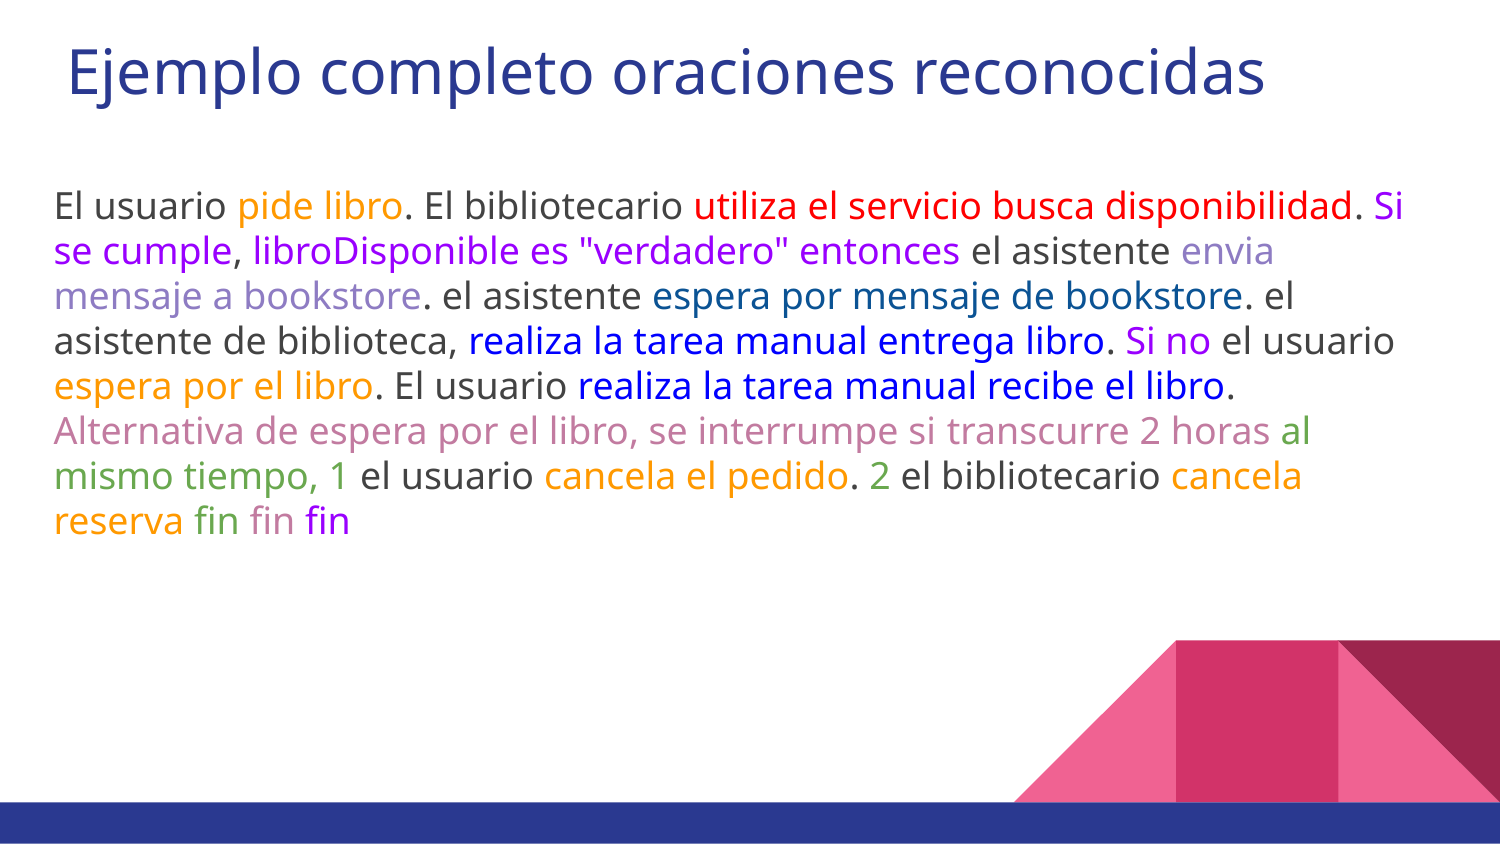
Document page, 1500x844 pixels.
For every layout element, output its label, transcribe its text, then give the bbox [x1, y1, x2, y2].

title Ejemplo completo oraciones reconocidas [51, 17, 1449, 117]
list El usuario pide libro. El bibliotecario utiliza el servicio busca disponibilidad. Si se cumple, libroDisponible es "verdadero" entonces el asistente envia mensaje a bookstore. el asistente espera por mensaje de bookstore. el asistente de biblioteca, realiza la tarea manual entrega libro. Si no el usuario espera por el libro. El usuario realiza la tarea manual recibe el libro. Alternativa de espera por el libro, se interrumpe si transcurre 2 horas al mismo tiempo, 1 el usuario cancela el pedido. 2 el bibliotecario cancela reserva fin fin fin [38, 166, 1449, 793]
